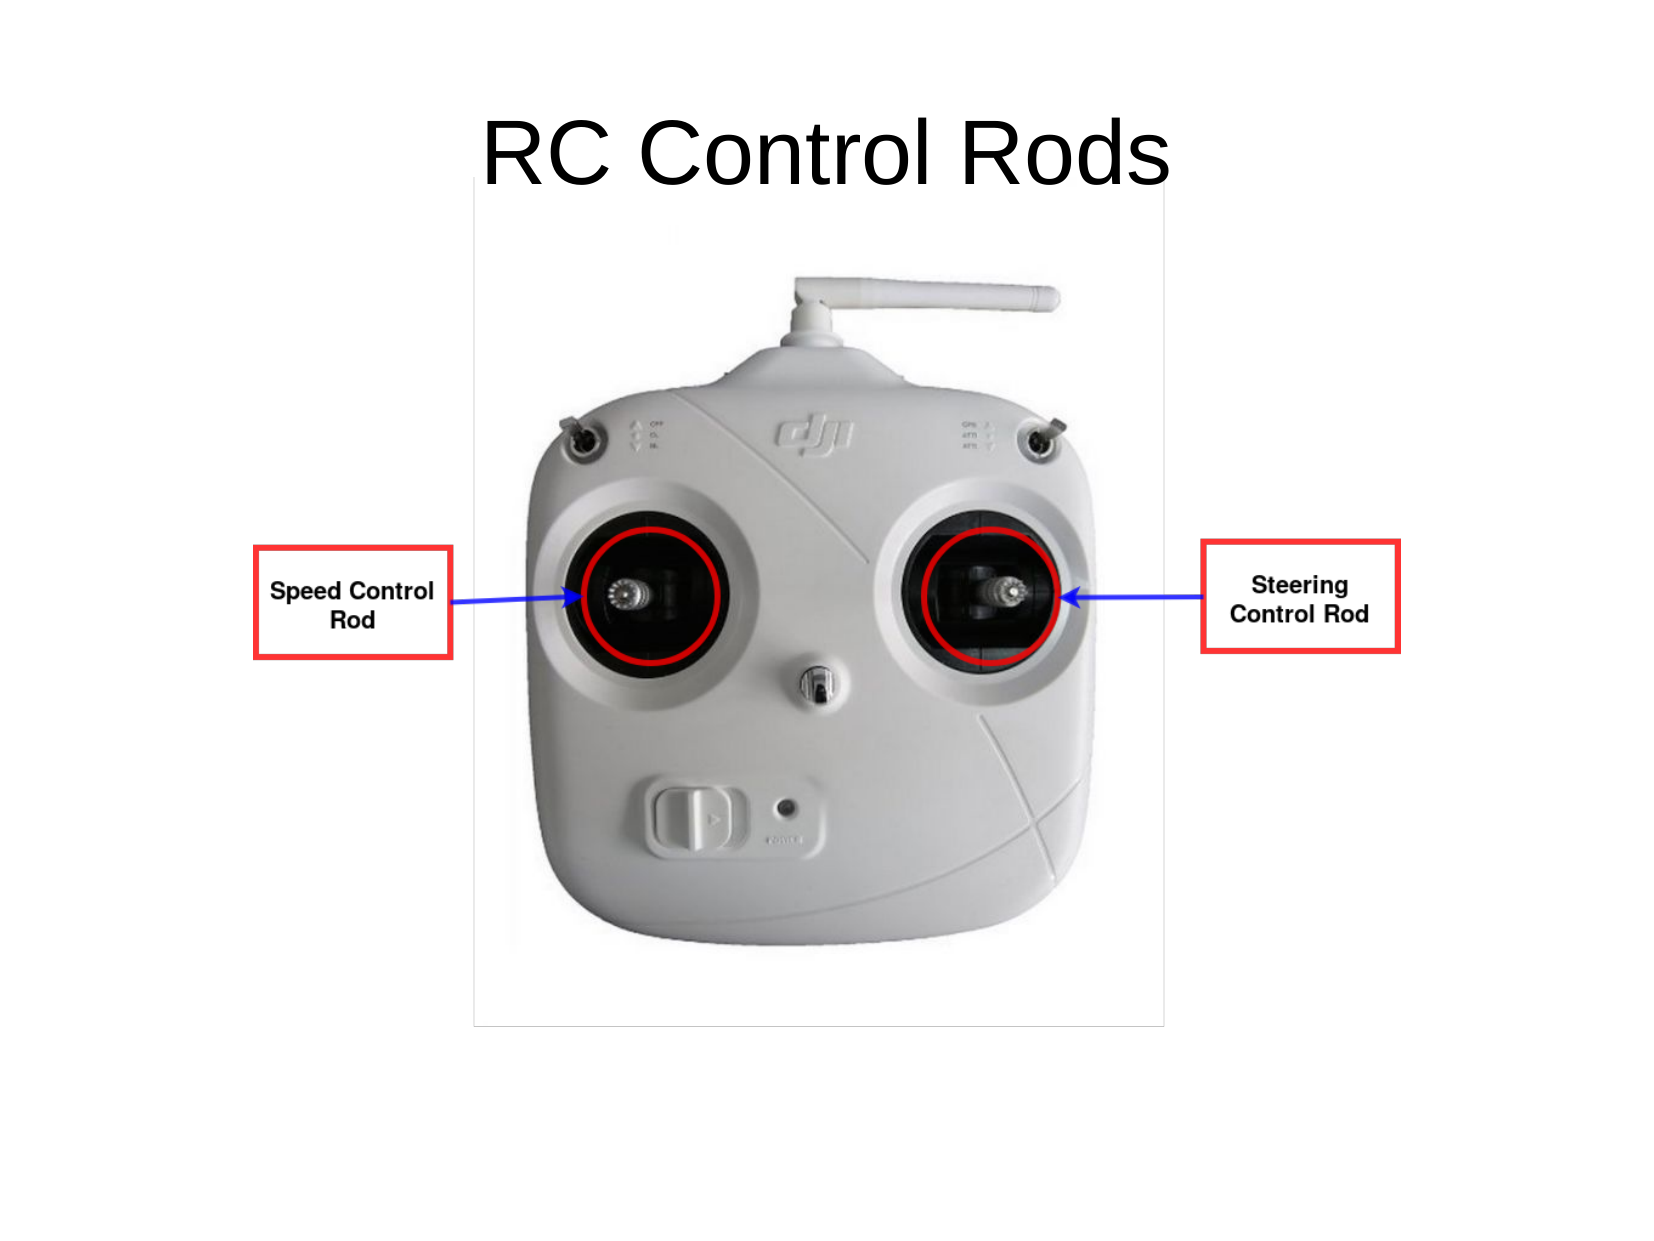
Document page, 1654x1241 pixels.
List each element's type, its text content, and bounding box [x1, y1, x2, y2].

title RC Control Rods [82, 49, 1571, 257]
picture [253, 257, 1401, 1028]
